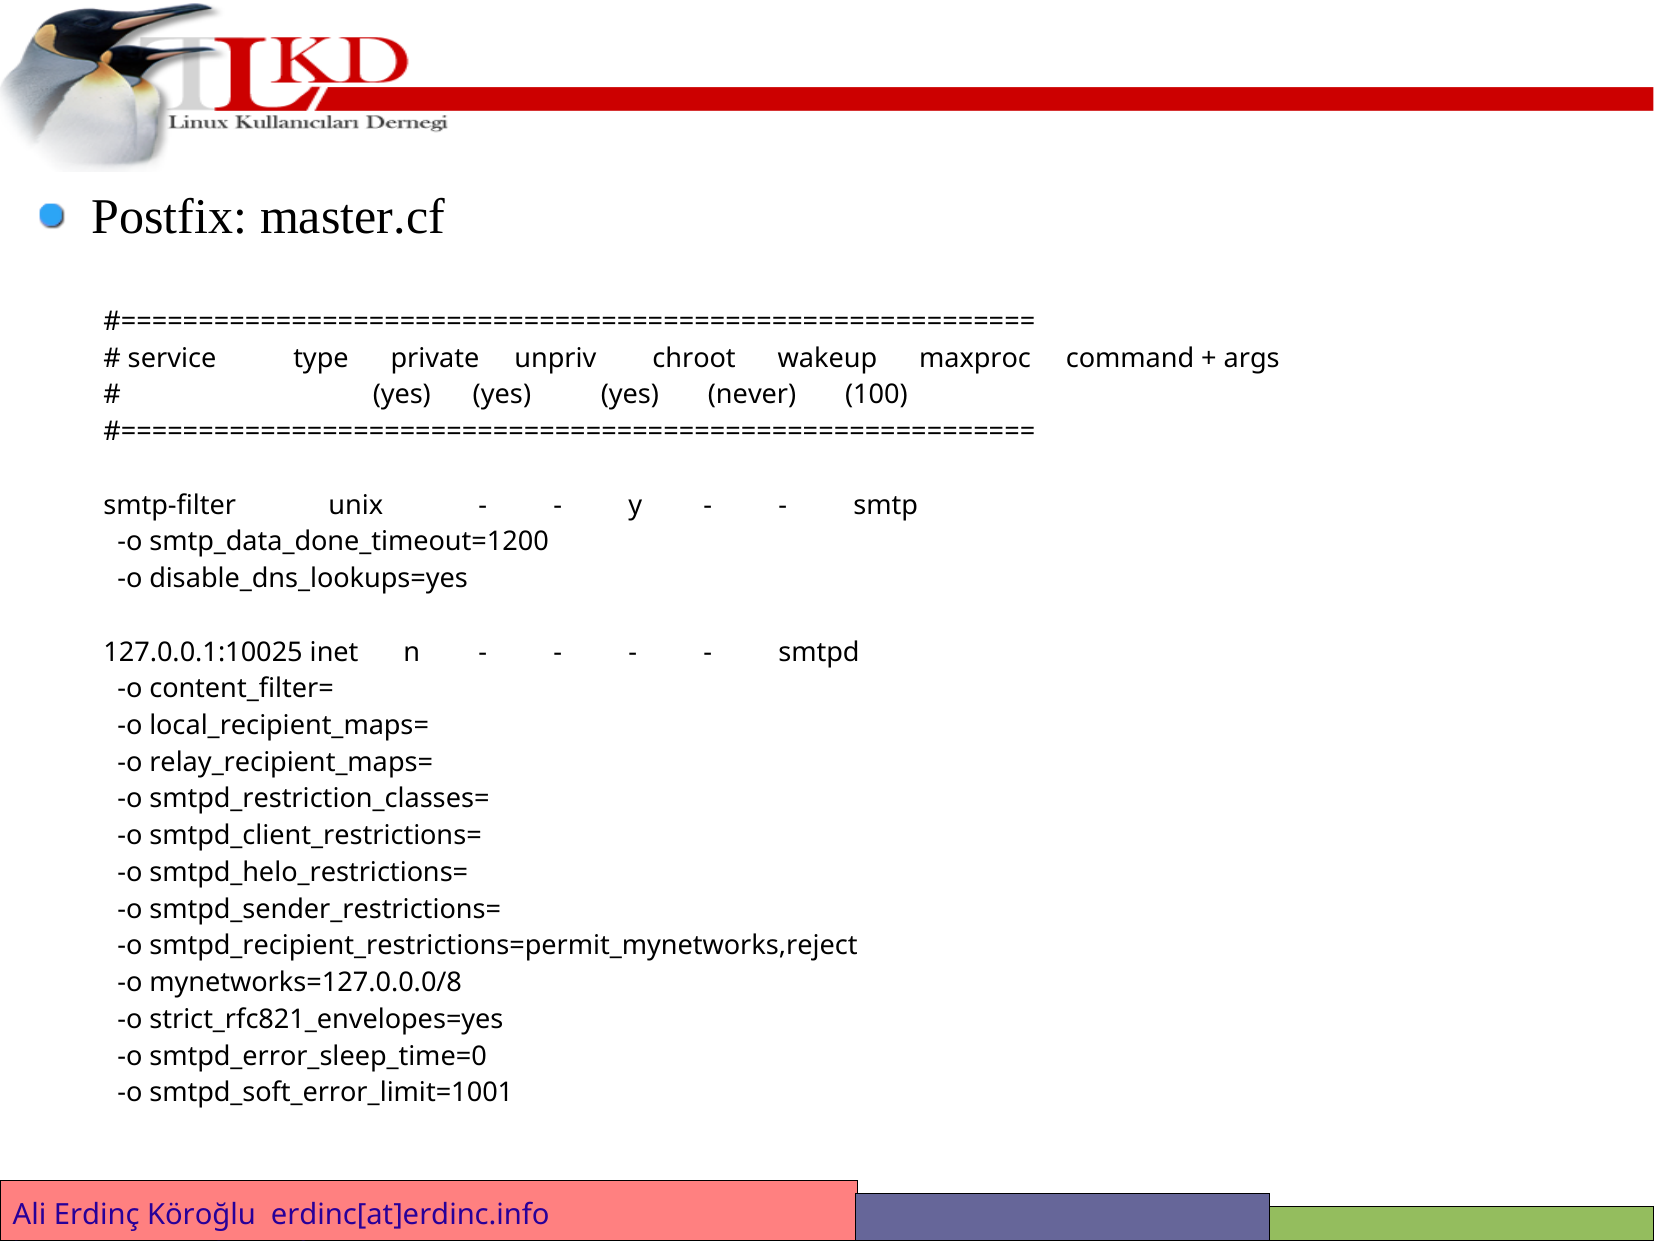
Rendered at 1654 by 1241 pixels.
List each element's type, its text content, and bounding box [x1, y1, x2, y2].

text_box Postfix: master.cf [38, 188, 446, 250]
text_box [0, 1180, 1654, 1241]
text_box #=========================================================== # service type private unpriv chroot wakeup maxproc command + args # (yes) (yes) (yes) (never) (100) #=========================================================== smtp-filter unix - - y - - smtp -o smtp_data_done_timeout=1200 -o disable_dns_lookups=yes 127.0.0.1:10025 inet n - - - - smtpd -o content_filter= -o local_recipient_maps= -o relay_recipient_maps= -o smtpd_restriction_classes= -o smtpd_client_restrictions= -o smtpd_helo_restrictions= -o smtpd_sender_restrictions= -o smtpd_recipient_restrictions=permit_mynetworks,reject -o mynetworks=127.0.0.0/8 -o strict_rfc821_envelopes=yes -o smtpd_error_sleep_time=0 -o smtpd_soft_error_limit=1001 [103, 301, 1571, 1058]
text_box Ali Erdinç Köroğlu erdinc[at]erdinc.info http://www.erdinc.info [12, 1192, 852, 1233]
picture [0, 0, 1654, 172]
